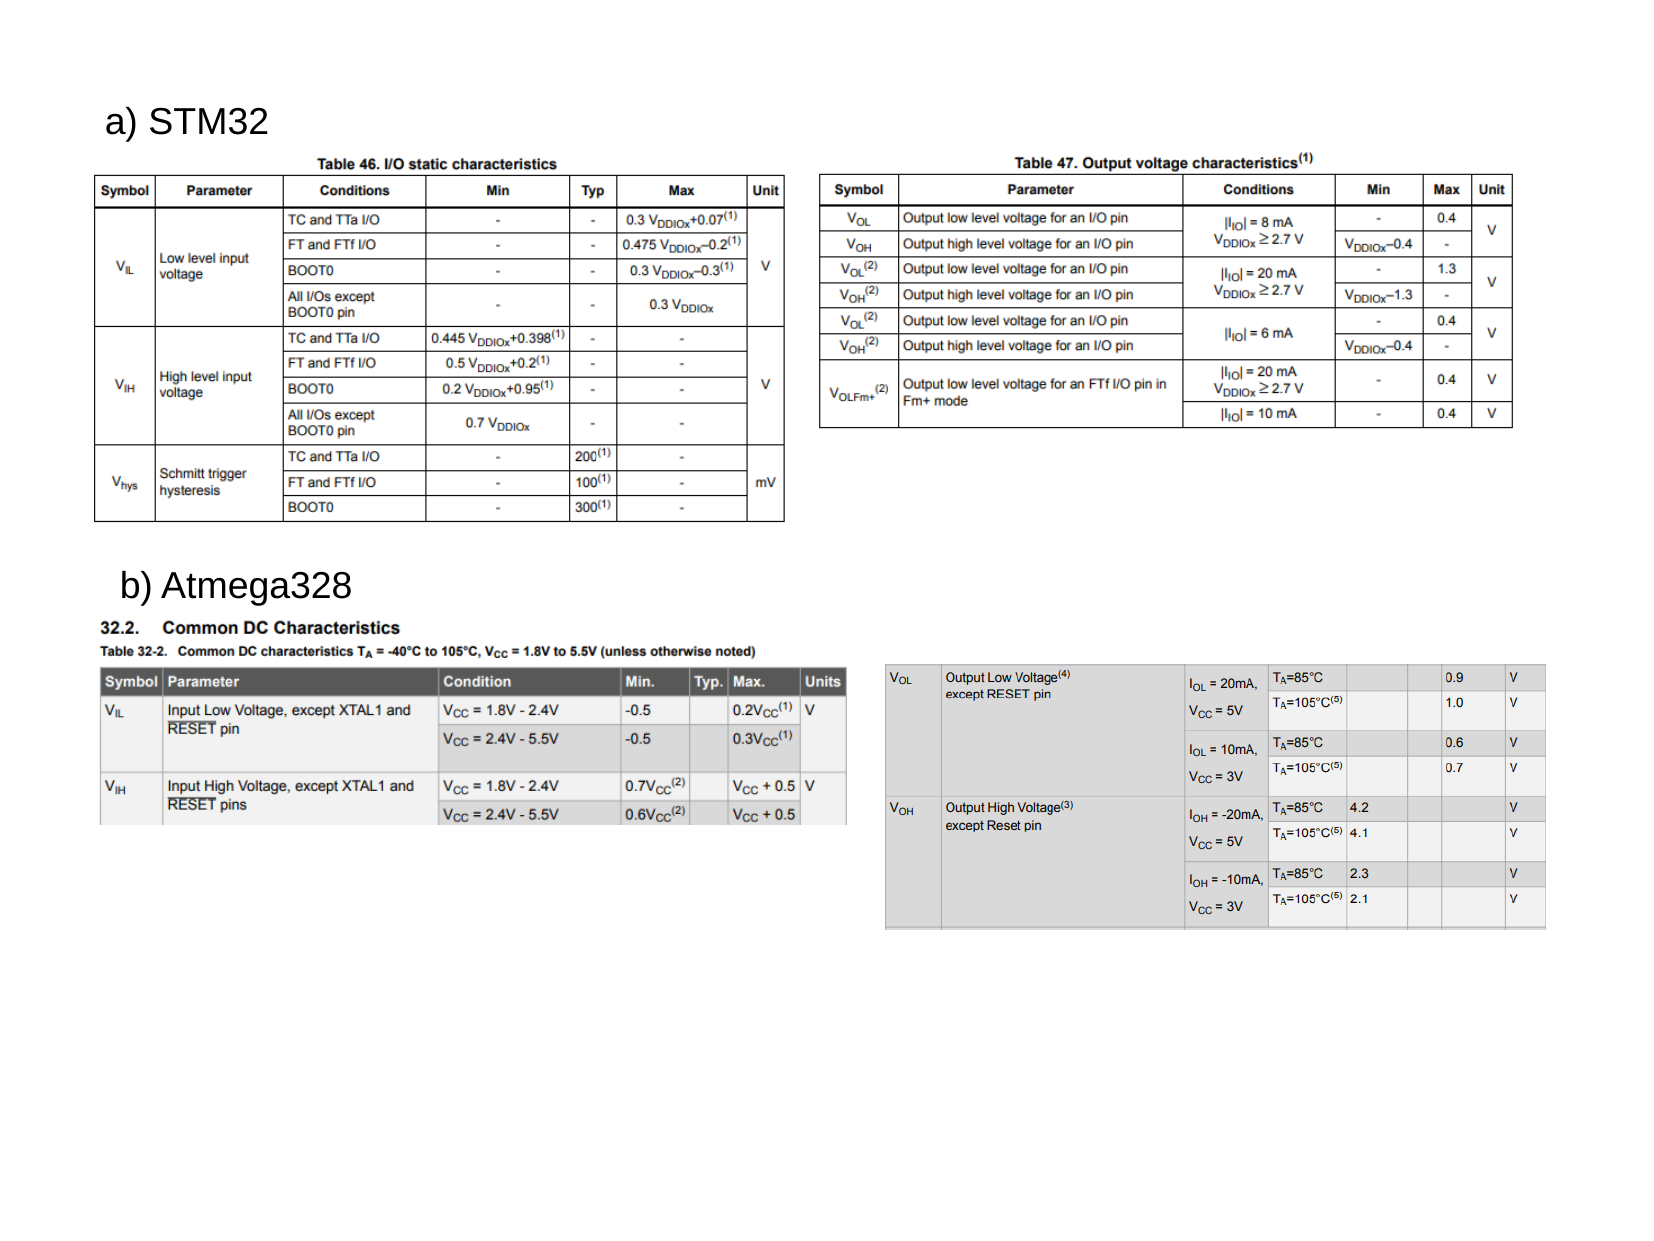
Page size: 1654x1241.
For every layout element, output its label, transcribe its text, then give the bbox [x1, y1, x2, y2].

picture [75, 149, 796, 539]
picture [885, 664, 1546, 931]
text_box b) Atmega328 [105, 556, 368, 614]
text_box a) STM32 [90, 93, 285, 151]
picture [800, 149, 1531, 436]
picture [90, 613, 847, 826]
